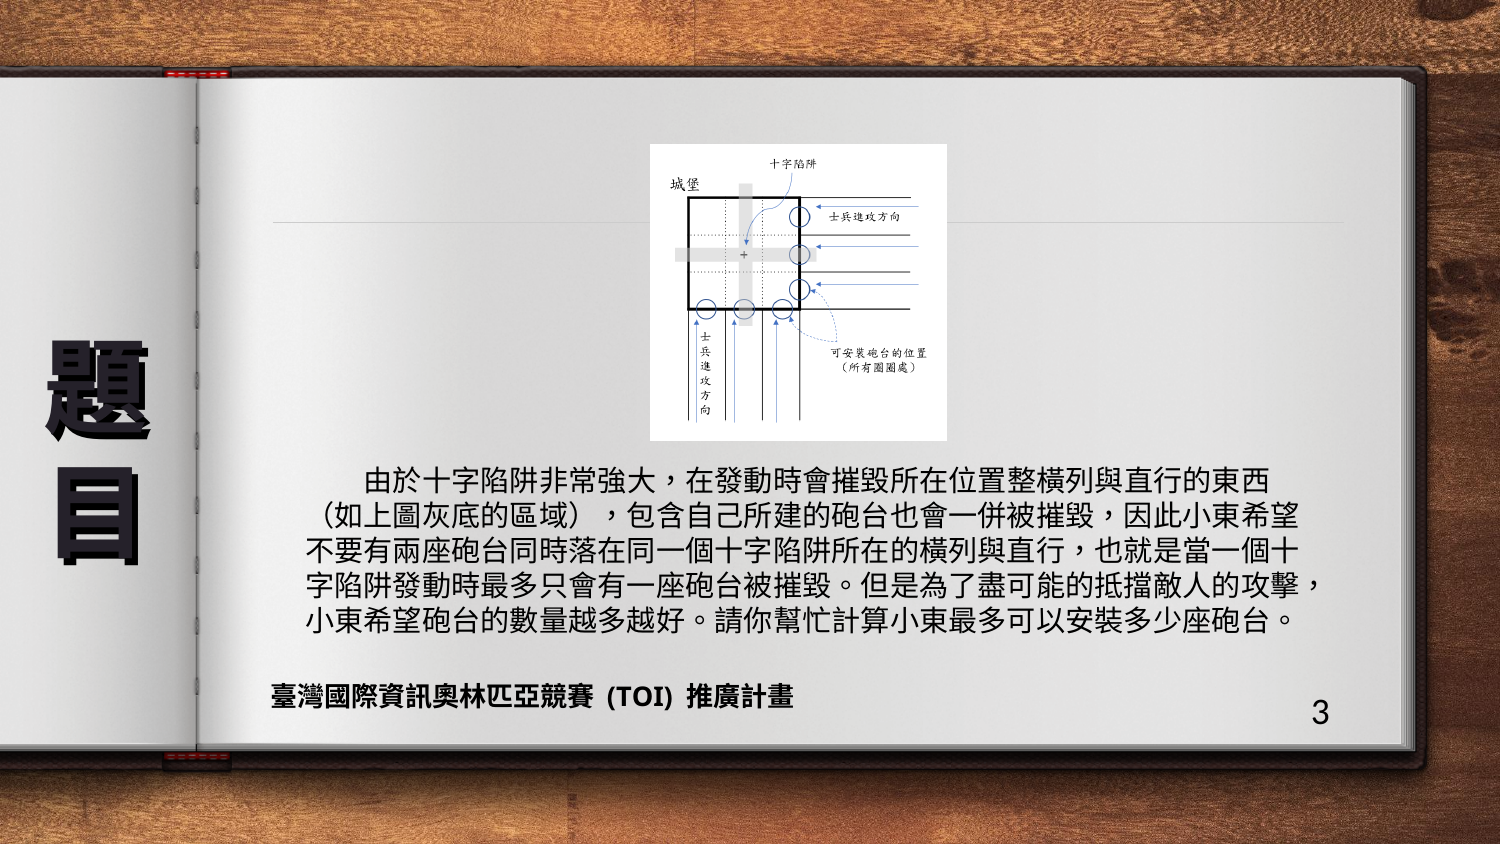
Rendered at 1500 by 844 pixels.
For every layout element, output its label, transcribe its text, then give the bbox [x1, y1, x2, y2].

chart [650, 144, 947, 441]
title 題 目 [28, 306, 210, 552]
text_box [1295, 672, 1386, 737]
text_box 由於十字陷阱非常強大，在發動時會摧毀所在位置整橫列與直行的東西（如上圖灰底的區域），包含自己所建的砲台也會一併被摧毀，因此小東希望不要有兩座砲台同時落在同一個十字陷阱所在的橫列與直行，也就是當一個十字陷阱發動時最多只會有一座砲台被摧毀。但是為了盡可能的抵擋敵人的攻擊，小東希望砲台的數量越多越好。請你幫忙計算小東最多可以安裝多少座砲台。 [290, 455, 1324, 645]
